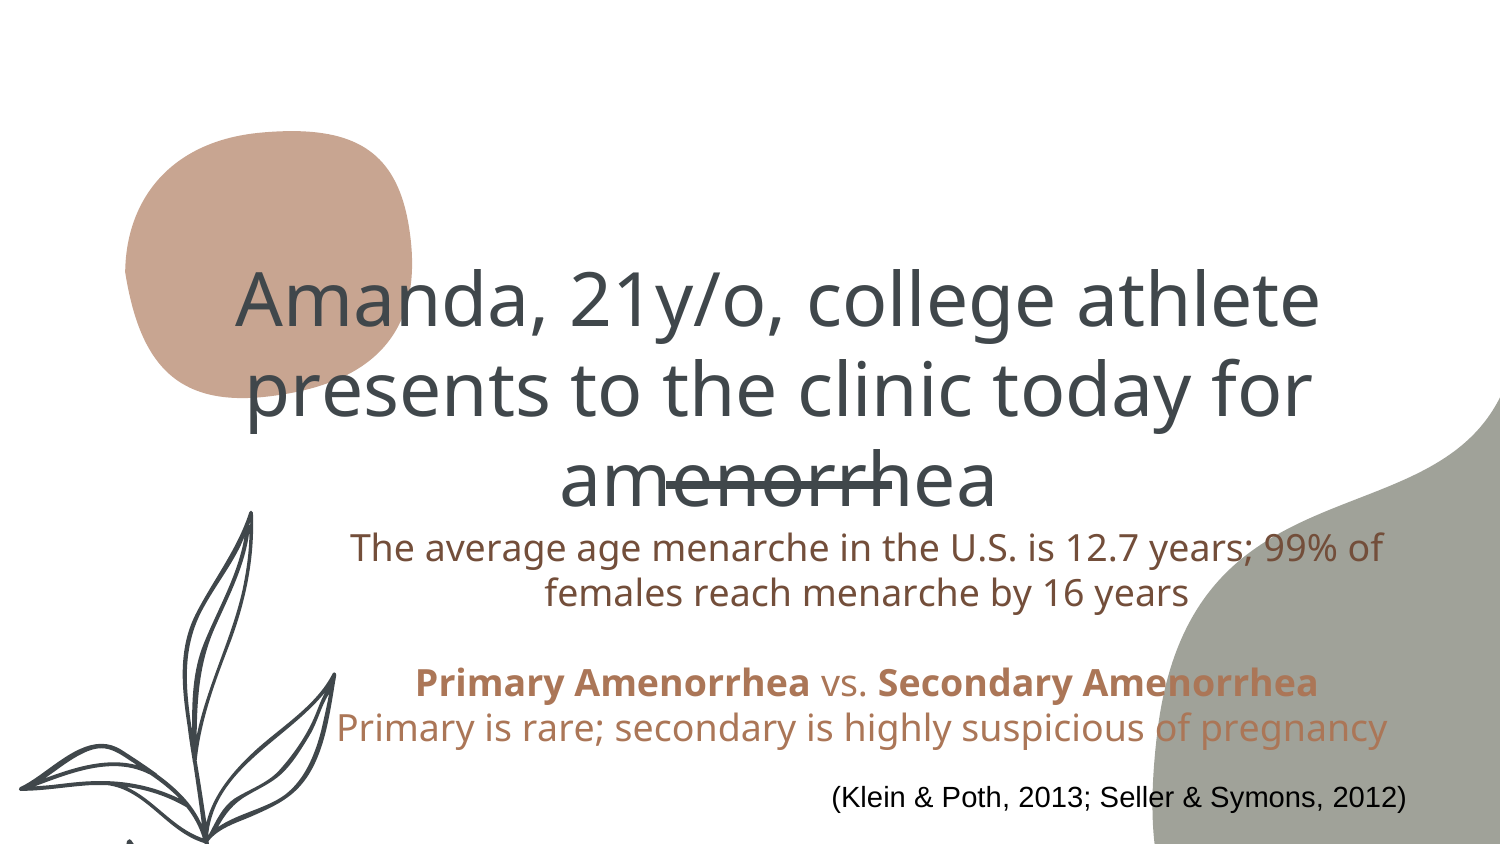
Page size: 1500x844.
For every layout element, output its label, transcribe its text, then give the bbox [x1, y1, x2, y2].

subtitle The average age menarche in the U.S. is 12.7 years; 99% of females reach menarche by 16 years Primary Amenorrhea vs. Secondary Amenorrhea Primary is rare; secondary is highly suspicious of pregnancy [279, 508, 1456, 607]
text_box (Klein & Poth, 2013; Seller & Symons, 2012) [816, 771, 1433, 822]
text_box [666, 481, 892, 489]
title Amanda, 21y/o, college athlete presents to the clinic today for amenorrhea [211, 236, 1347, 485]
